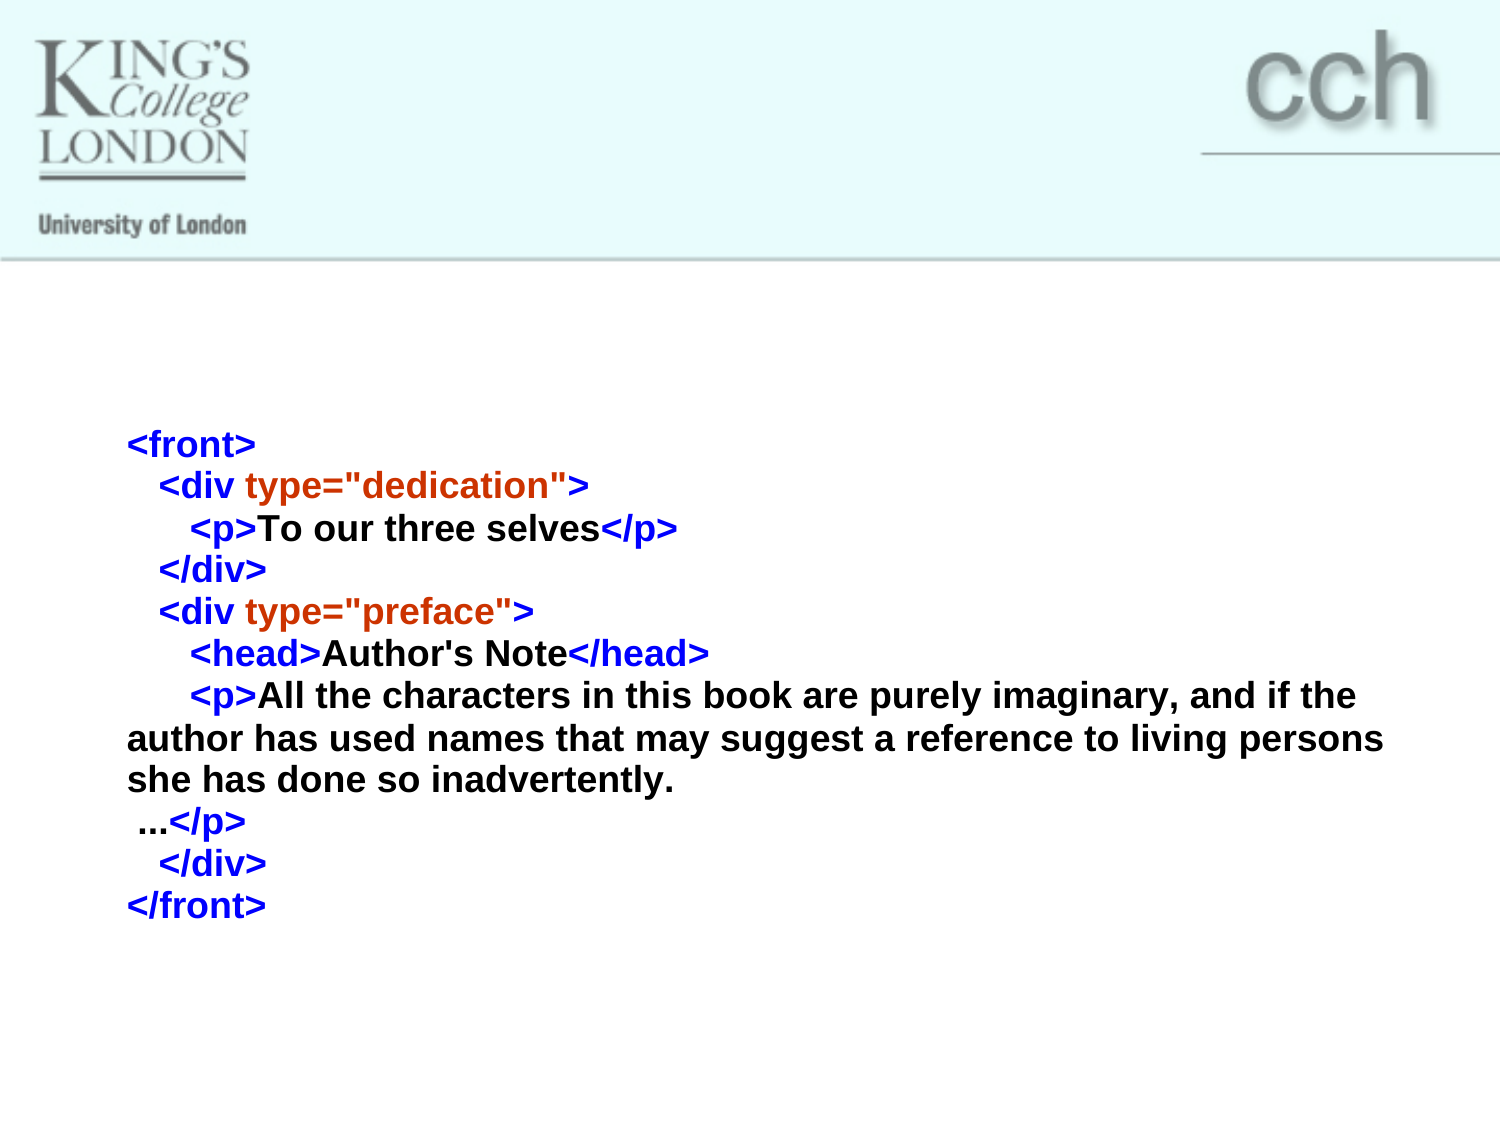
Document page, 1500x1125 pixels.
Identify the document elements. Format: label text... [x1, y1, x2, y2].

picture [0, 0, 1500, 1125]
text_box <front> <div type="dedication"> <p>To our three selves</p> </div> <div type="preface"> <head>Author's Note</head> <p>All the characters in this book are purely imaginary, and if the author has used names that may suggest a reference to living persons she has done so inadvertently. ...</p> </div> </front> [112, 415, 1401, 935]
